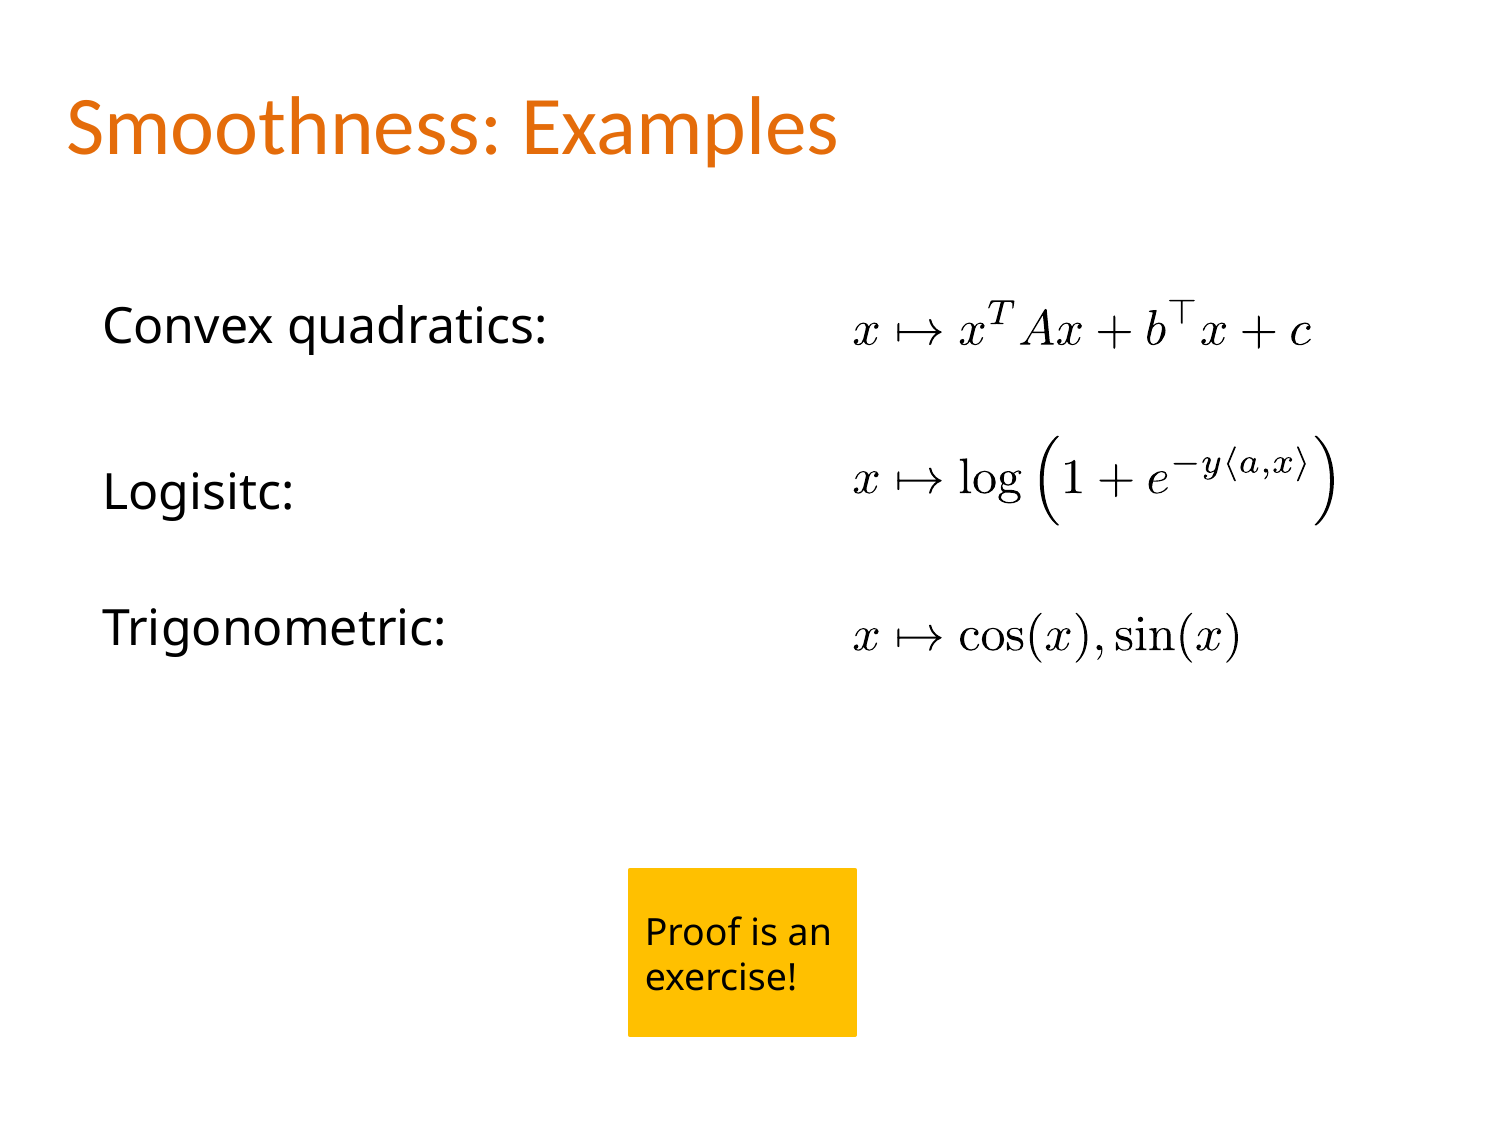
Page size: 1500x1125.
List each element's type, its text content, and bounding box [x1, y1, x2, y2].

text_box Trigonometric: [87, 584, 439, 670]
text_box Smoothness: Examples [51, 27, 1432, 215]
text_box [852, 612, 1243, 663]
text_box Proof is an exercise! [630, 870, 856, 1036]
text_box Convex quadratics: [87, 282, 536, 369]
text_box Logisitc: [87, 448, 302, 535]
text_box [852, 435, 1343, 526]
text_box [852, 299, 1311, 349]
